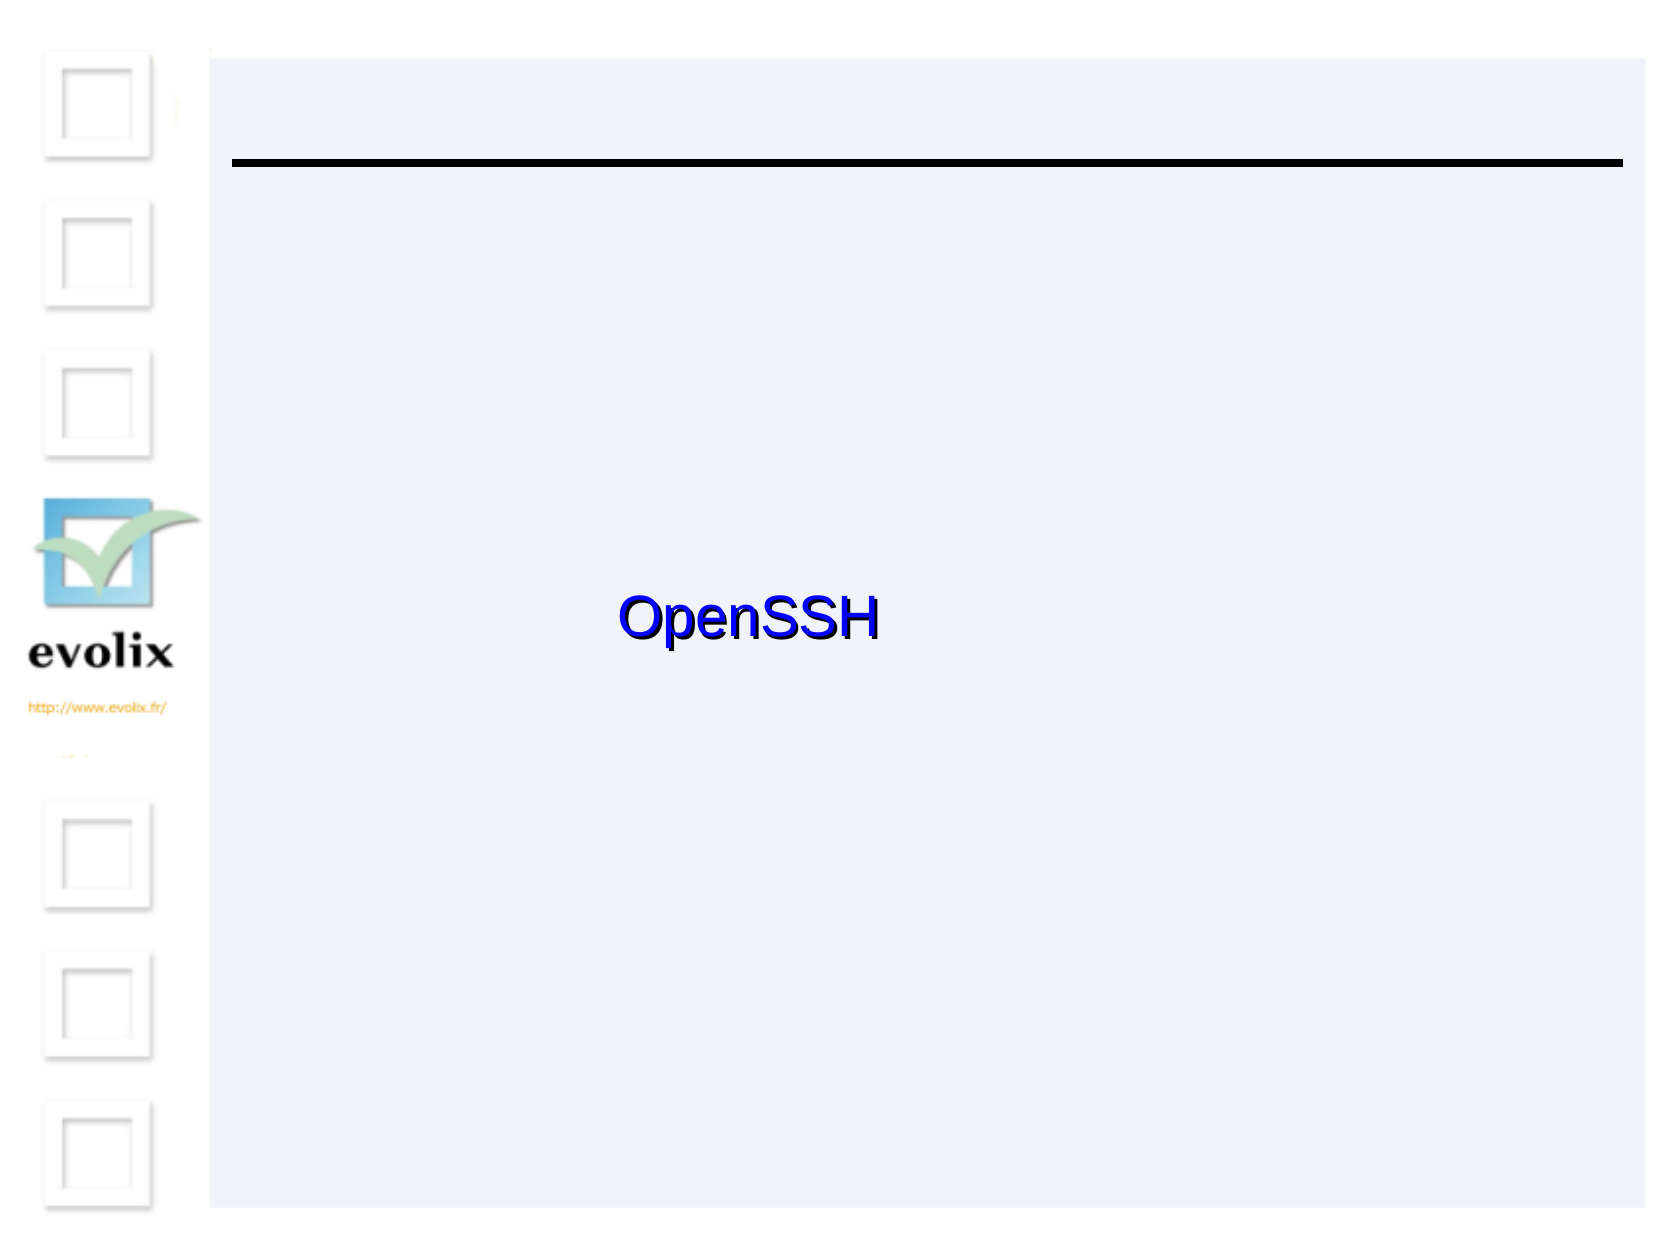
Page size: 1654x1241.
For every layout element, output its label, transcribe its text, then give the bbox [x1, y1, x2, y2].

text_box OpenSSH [602, 576, 895, 657]
picture [0, 49, 1654, 1218]
